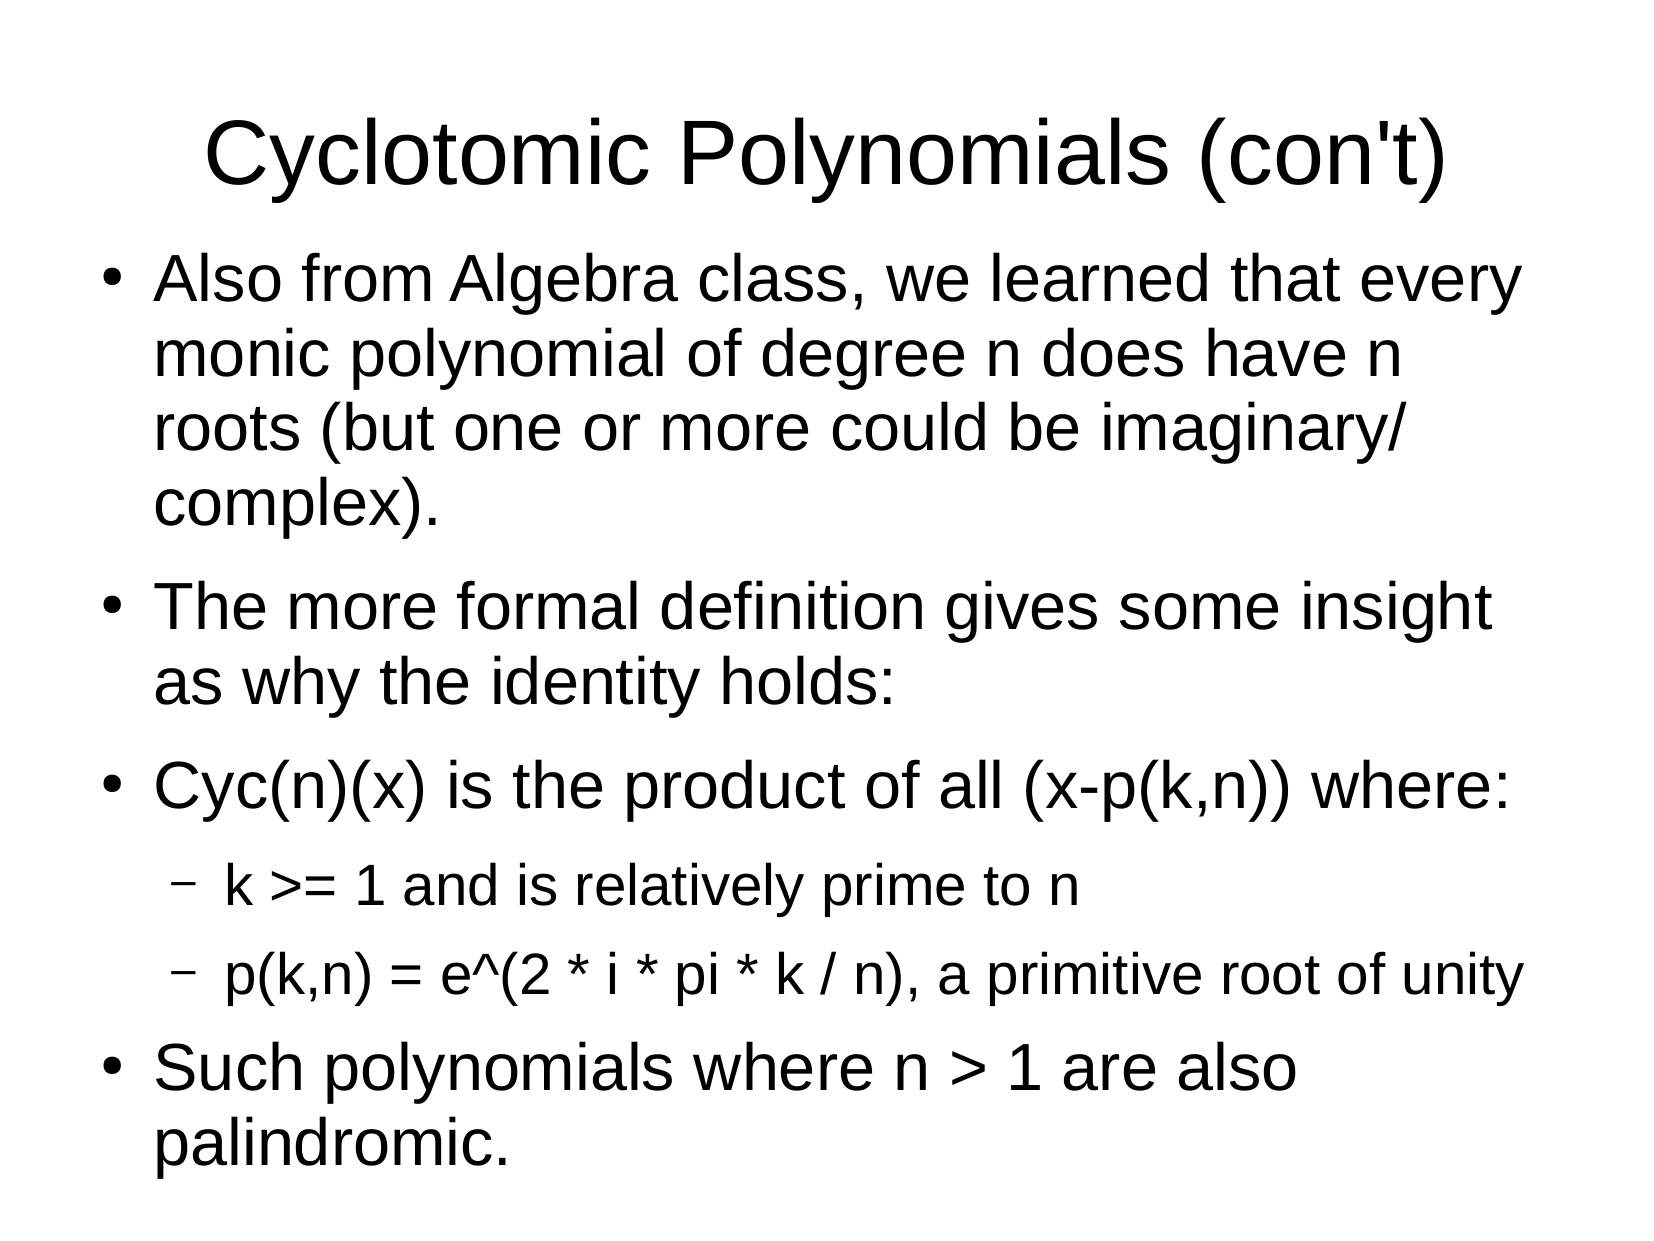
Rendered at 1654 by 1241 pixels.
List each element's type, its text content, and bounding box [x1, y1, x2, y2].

list Also from Algebra class, we learned that every monic polynomial of degree n does have n roots (but one or more could be imaginary/ complex). The more formal definition gives some insight as why the identity holds: Cyc(n)(x) is the product of all (x-p(k,n)) where: k >= 1 and is relatively prime to n p(k,n) = e^(2 * i * pi * k / n), a primitive root of unity Such polynomials where n > 1 are also palindromic. [82, 240, 1561, 1201]
title Cyclotomic Polynomials (con't) [82, 49, 1571, 257]
